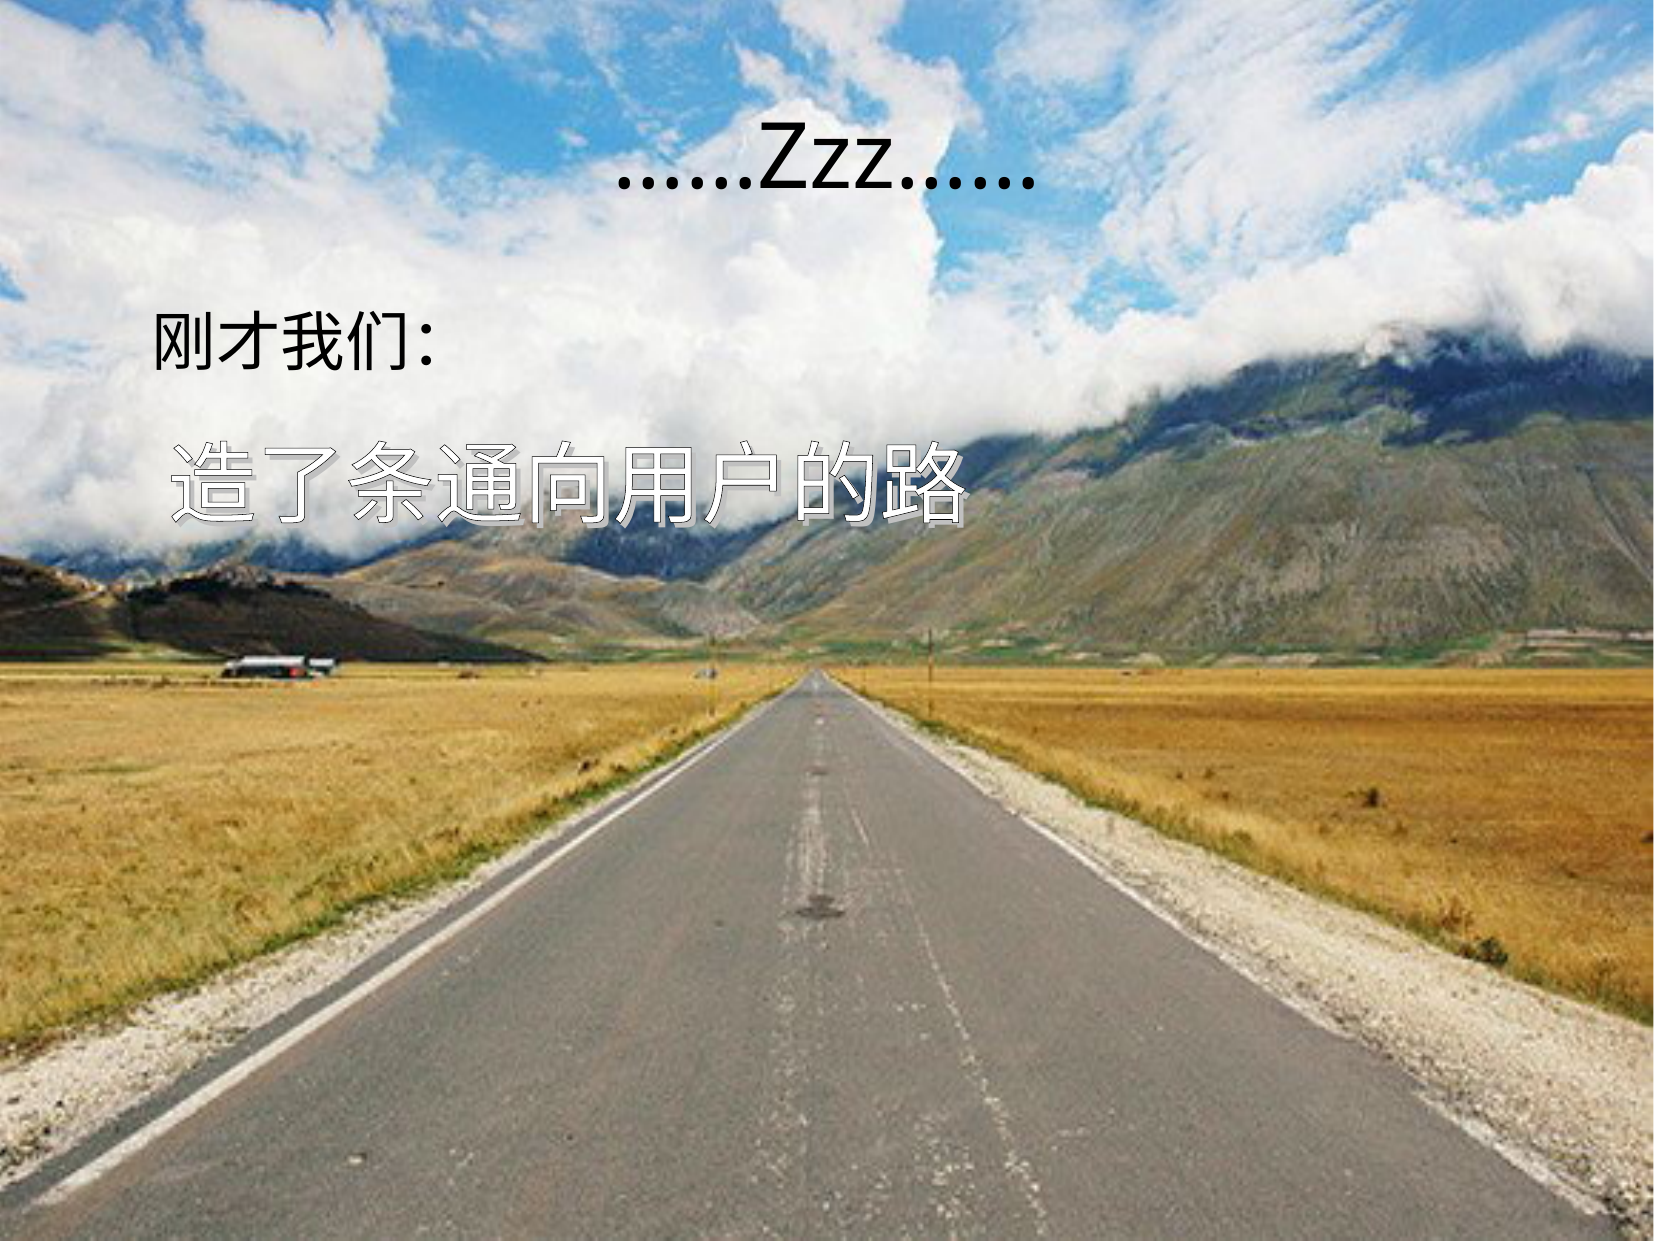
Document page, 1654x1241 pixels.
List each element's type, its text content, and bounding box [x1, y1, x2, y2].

title ……Zzz…… [82, 49, 1571, 257]
picture [0, 0, 1654, 1241]
text_box [82, 290, 1538, 1010]
